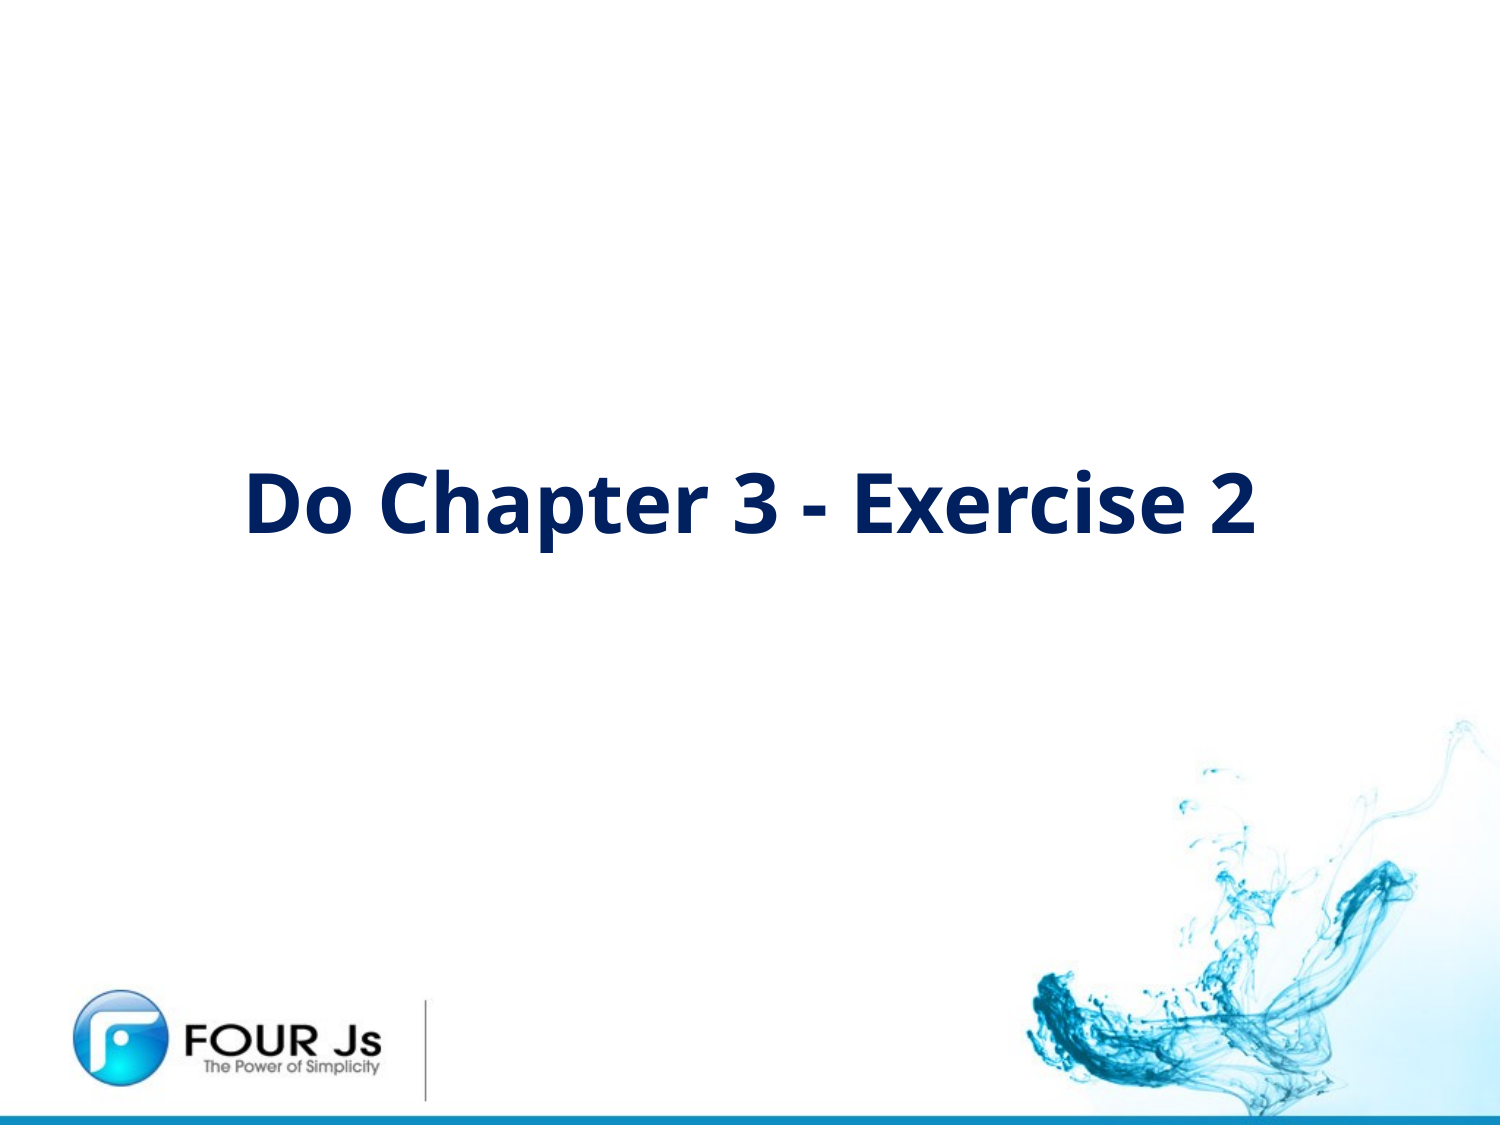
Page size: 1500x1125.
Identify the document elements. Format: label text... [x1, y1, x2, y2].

picture [0, 0, 1500, 1122]
title Do Chapter 3 - Exercise 2 [112, 337, 1388, 663]
